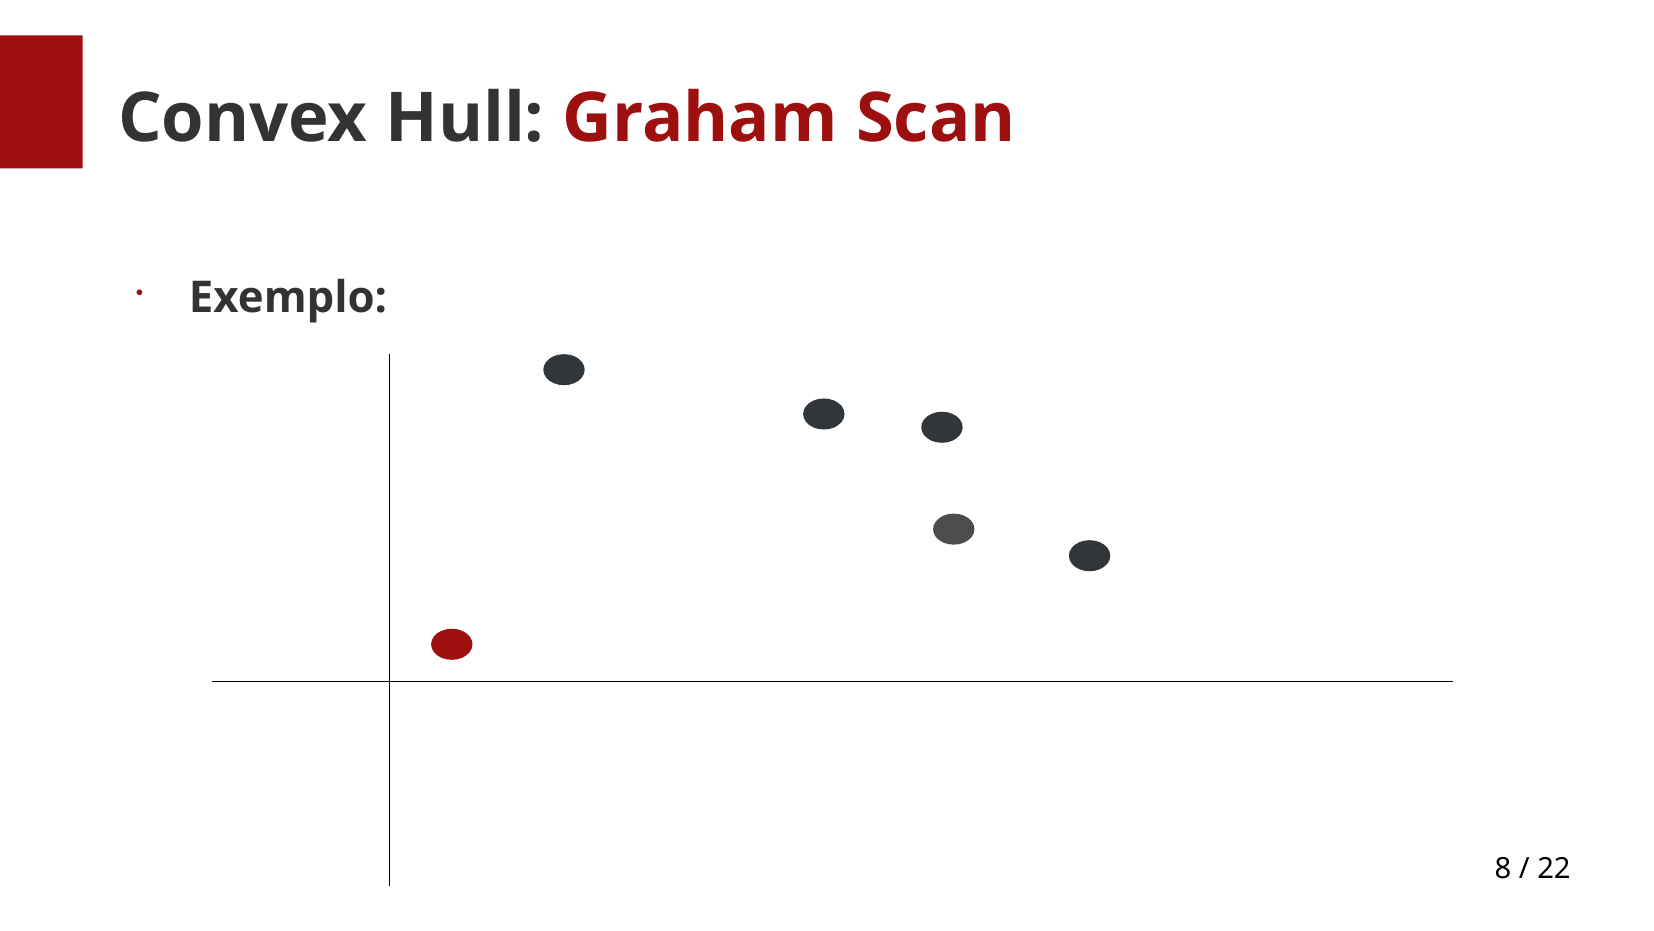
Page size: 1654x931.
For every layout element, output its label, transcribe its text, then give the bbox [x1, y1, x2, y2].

text_box [933, 513, 975, 545]
title Convex Hull: Graham Scan [118, 37, 1571, 193]
text_box [431, 628, 473, 660]
text_box [803, 398, 845, 430]
list Exemplo: [118, 265, 1536, 806]
text_box [1068, 540, 1111, 572]
text_box [543, 354, 585, 386]
text_box [921, 411, 963, 443]
